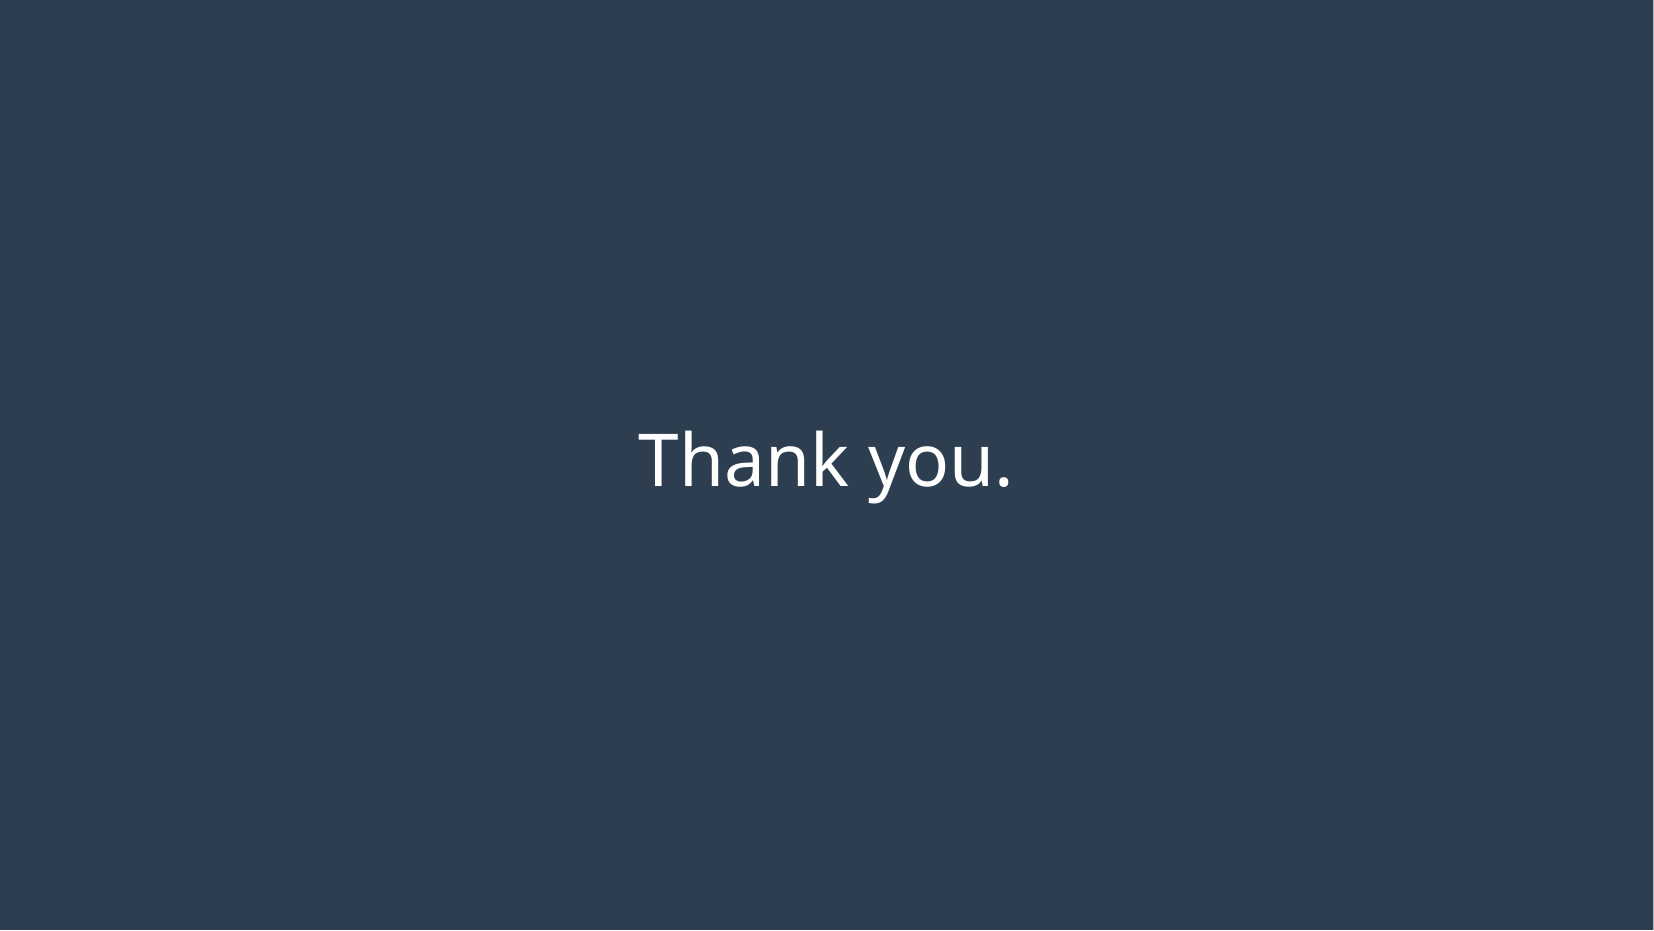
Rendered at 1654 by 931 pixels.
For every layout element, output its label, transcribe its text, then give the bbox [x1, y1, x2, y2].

subtitle Thank you. [29, 0, 1625, 916]
